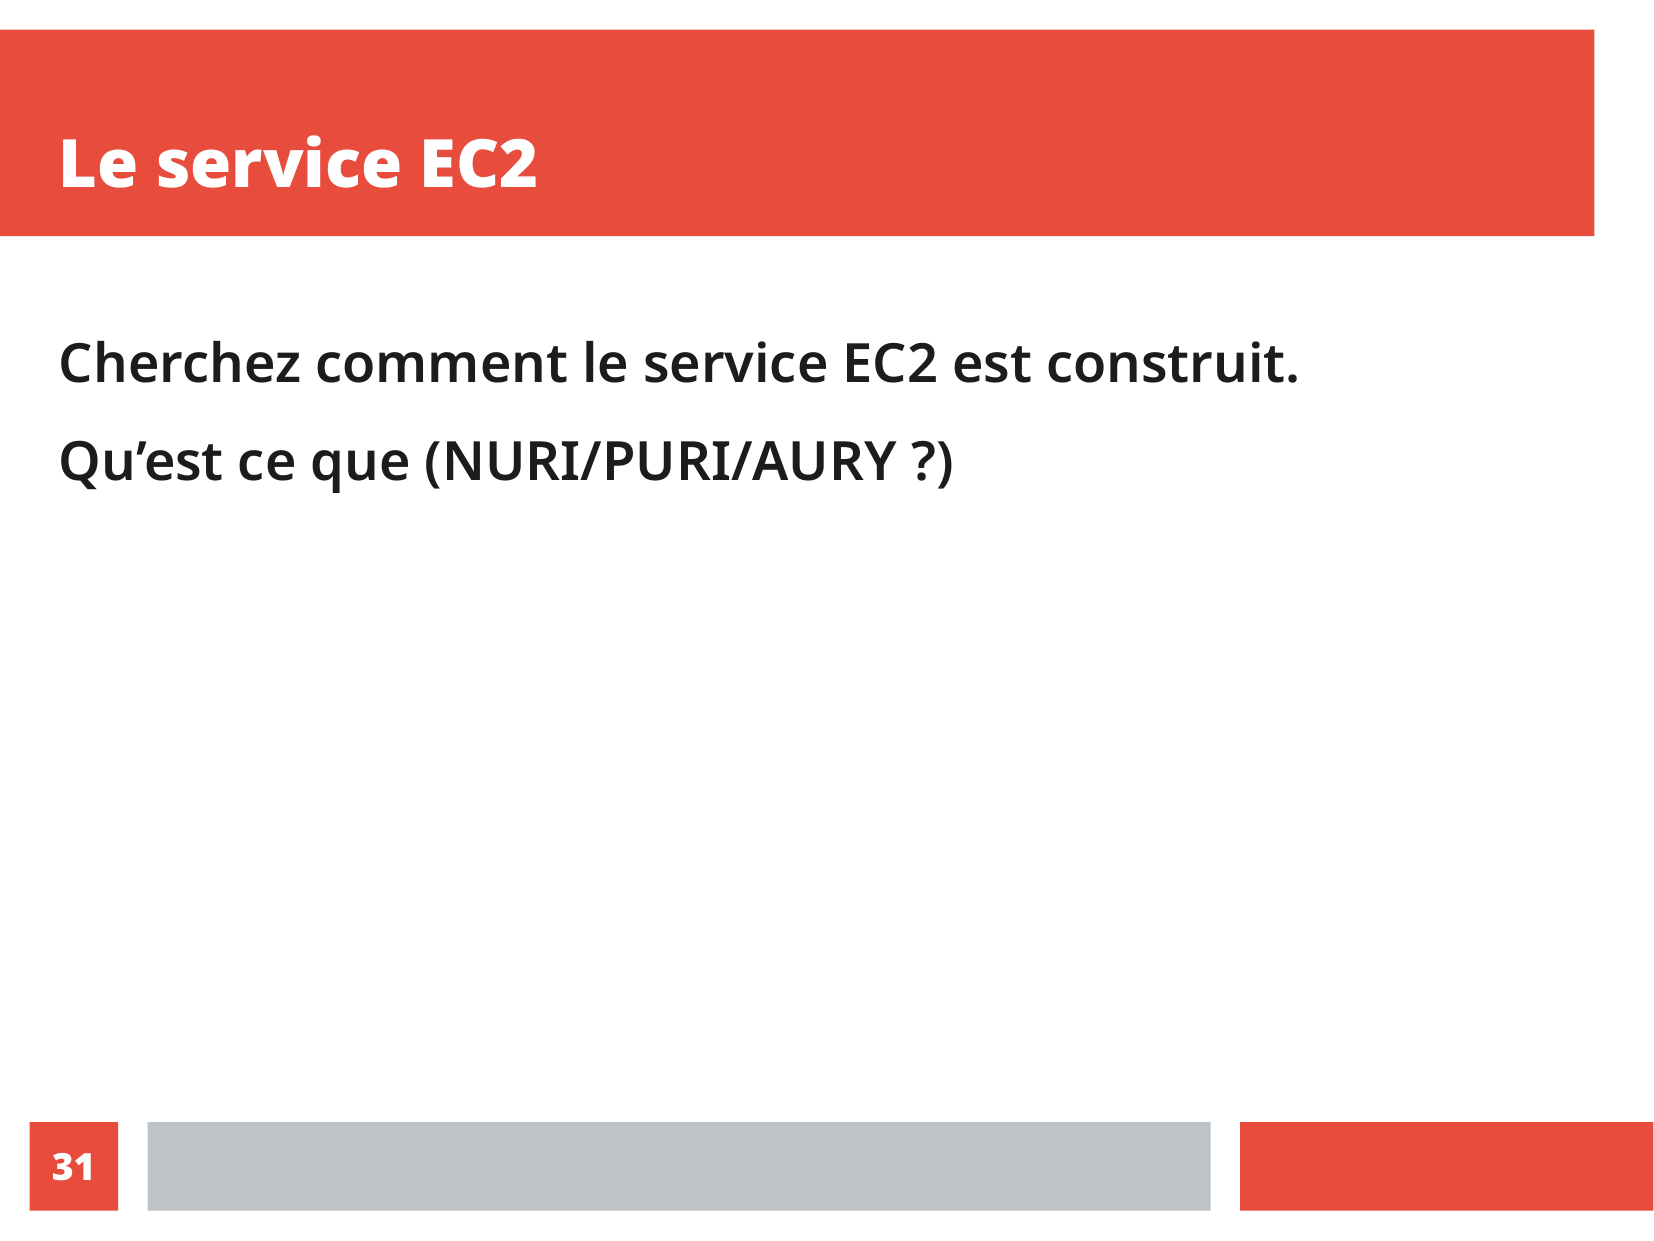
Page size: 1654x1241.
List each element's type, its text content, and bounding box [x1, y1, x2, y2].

title Le service EC2 [59, 59, 1595, 207]
list Cherchez comment le service EC2 est construit. Qu’est ce que (NURI/PURI/AURY ?) [59, 324, 1565, 1093]
